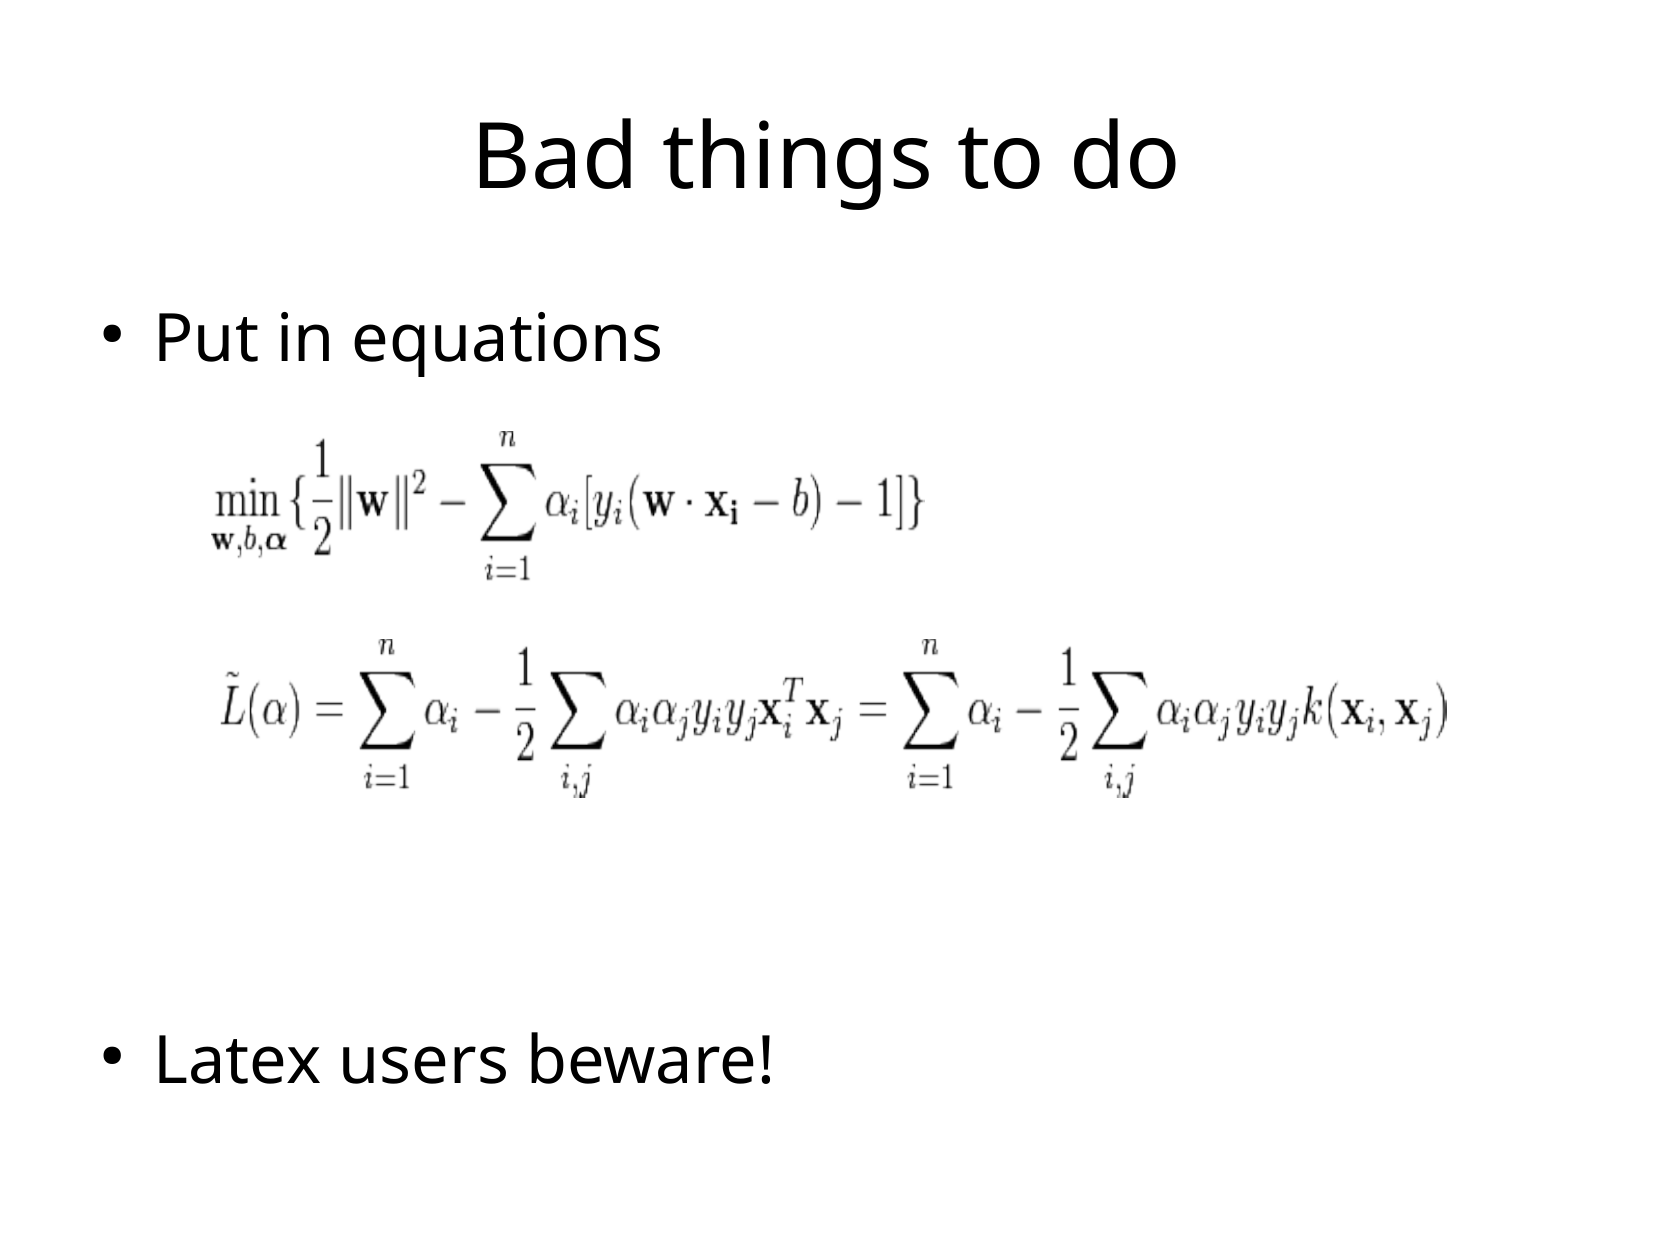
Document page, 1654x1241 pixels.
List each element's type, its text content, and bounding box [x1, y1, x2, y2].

picture [211, 431, 925, 584]
title Bad things to do [82, 56, 1571, 250]
picture [219, 639, 1447, 798]
list Put in equations Latex users beware! [82, 290, 1571, 1109]
